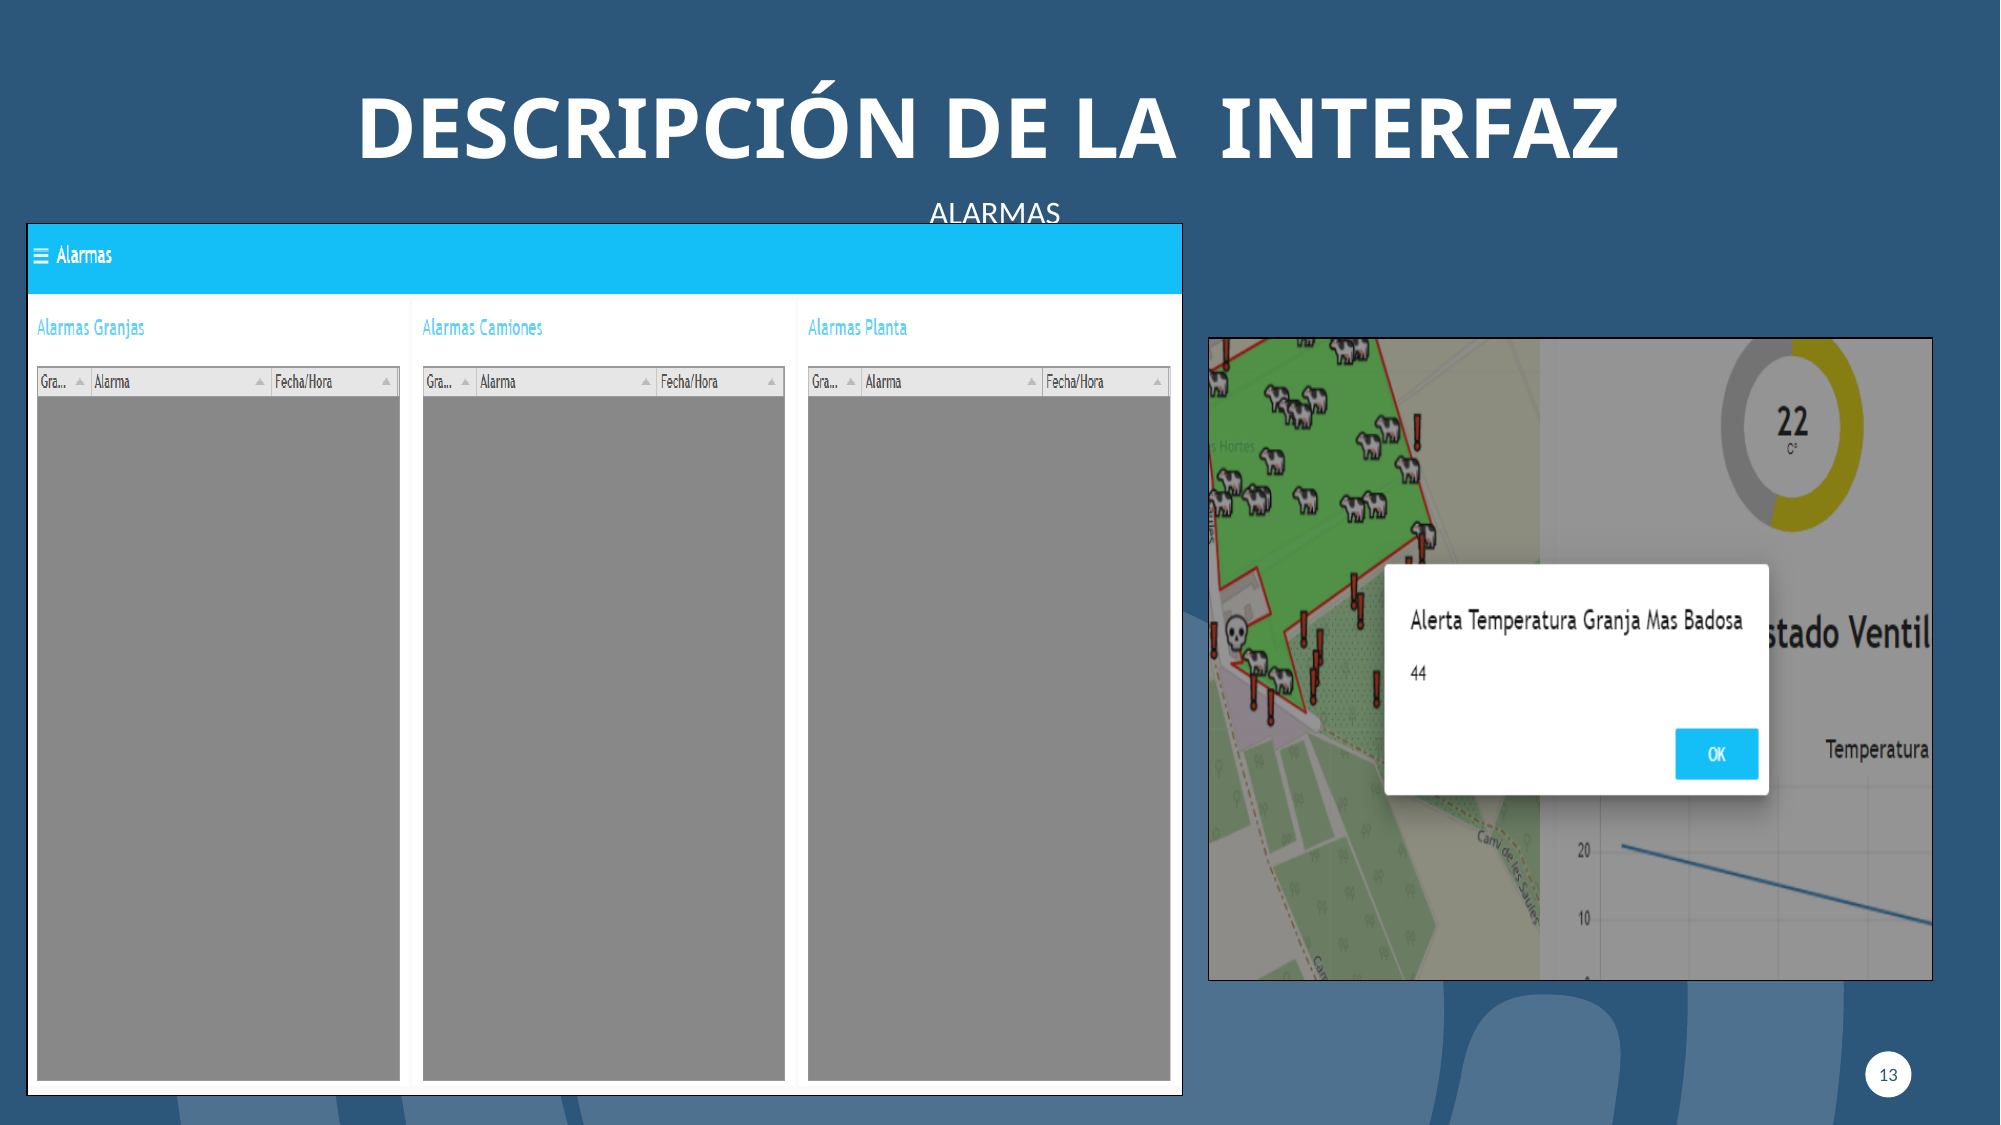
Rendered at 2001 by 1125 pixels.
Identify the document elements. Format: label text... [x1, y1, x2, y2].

list ALARMAS [98, 145, 1824, 252]
title DescripciÓn de la interfaz [98, 0, 1824, 145]
picture [27, 224, 1182, 1095]
picture [1209, 338, 1932, 980]
text_box [1864, 1059, 1913, 1090]
